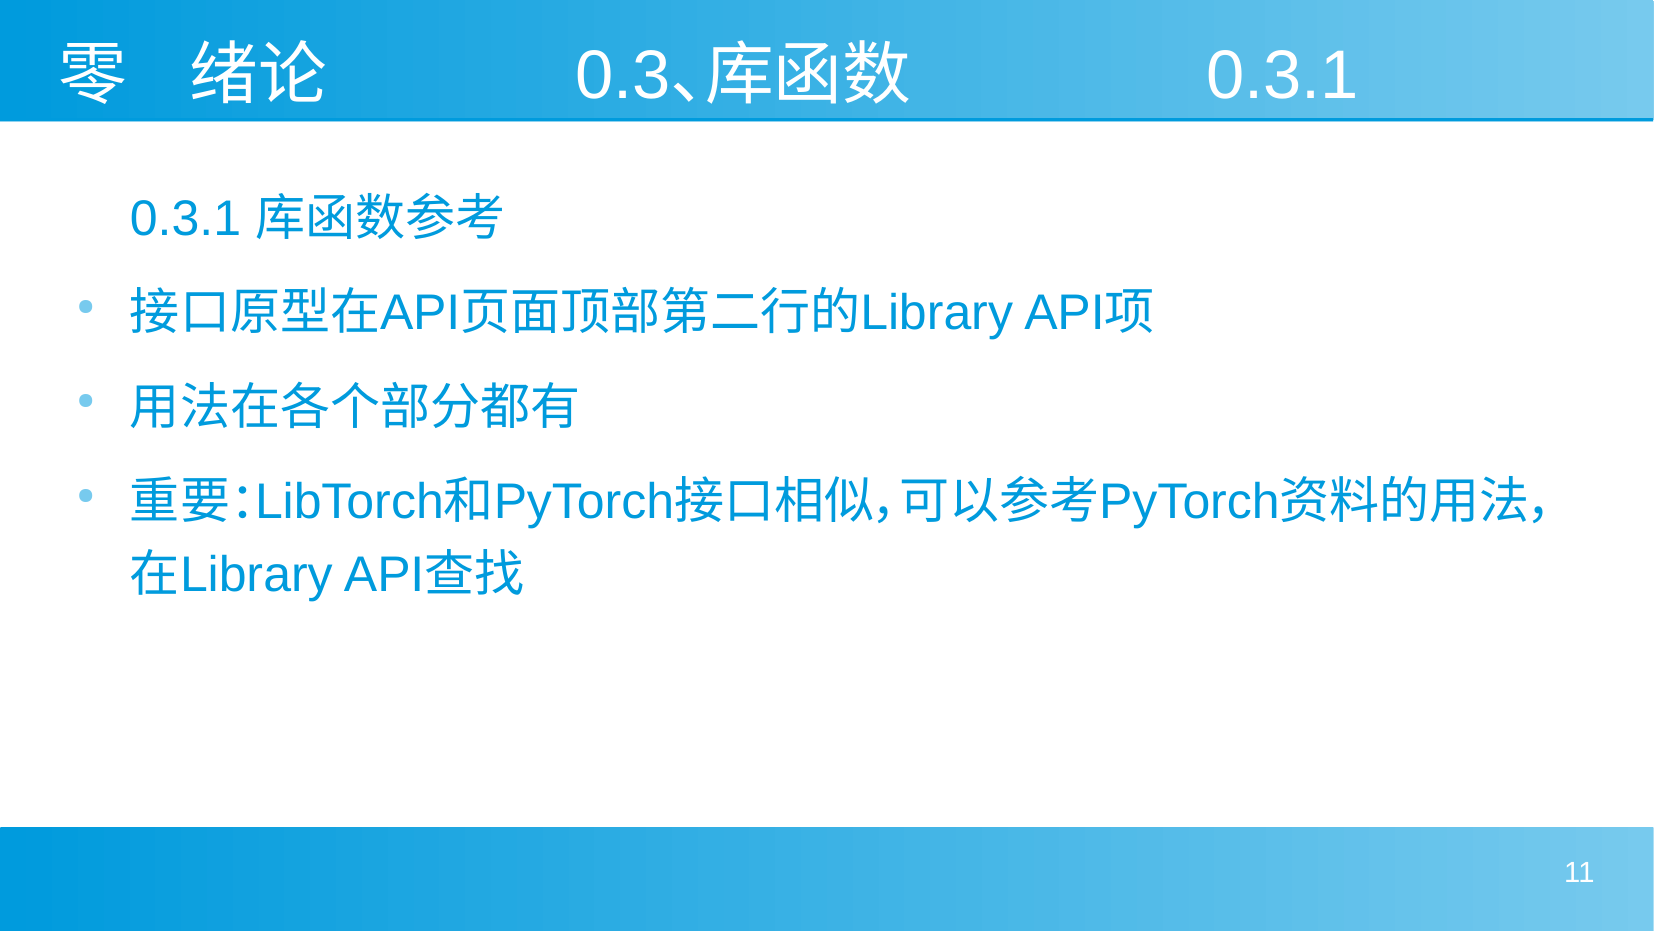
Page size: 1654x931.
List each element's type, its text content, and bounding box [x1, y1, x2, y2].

list 0.3.1 库函数参考 接口原型在API页面顶部第二行的Library API项 用法在各个部分都有 重要：LibTorch和PyTorch接口相似，可以参考PyTorch资料的用法，在Library API查找 [59, 177, 1595, 768]
title 零 绪论 0.3、库函数 0.3.1 [59, 23, 1595, 115]
